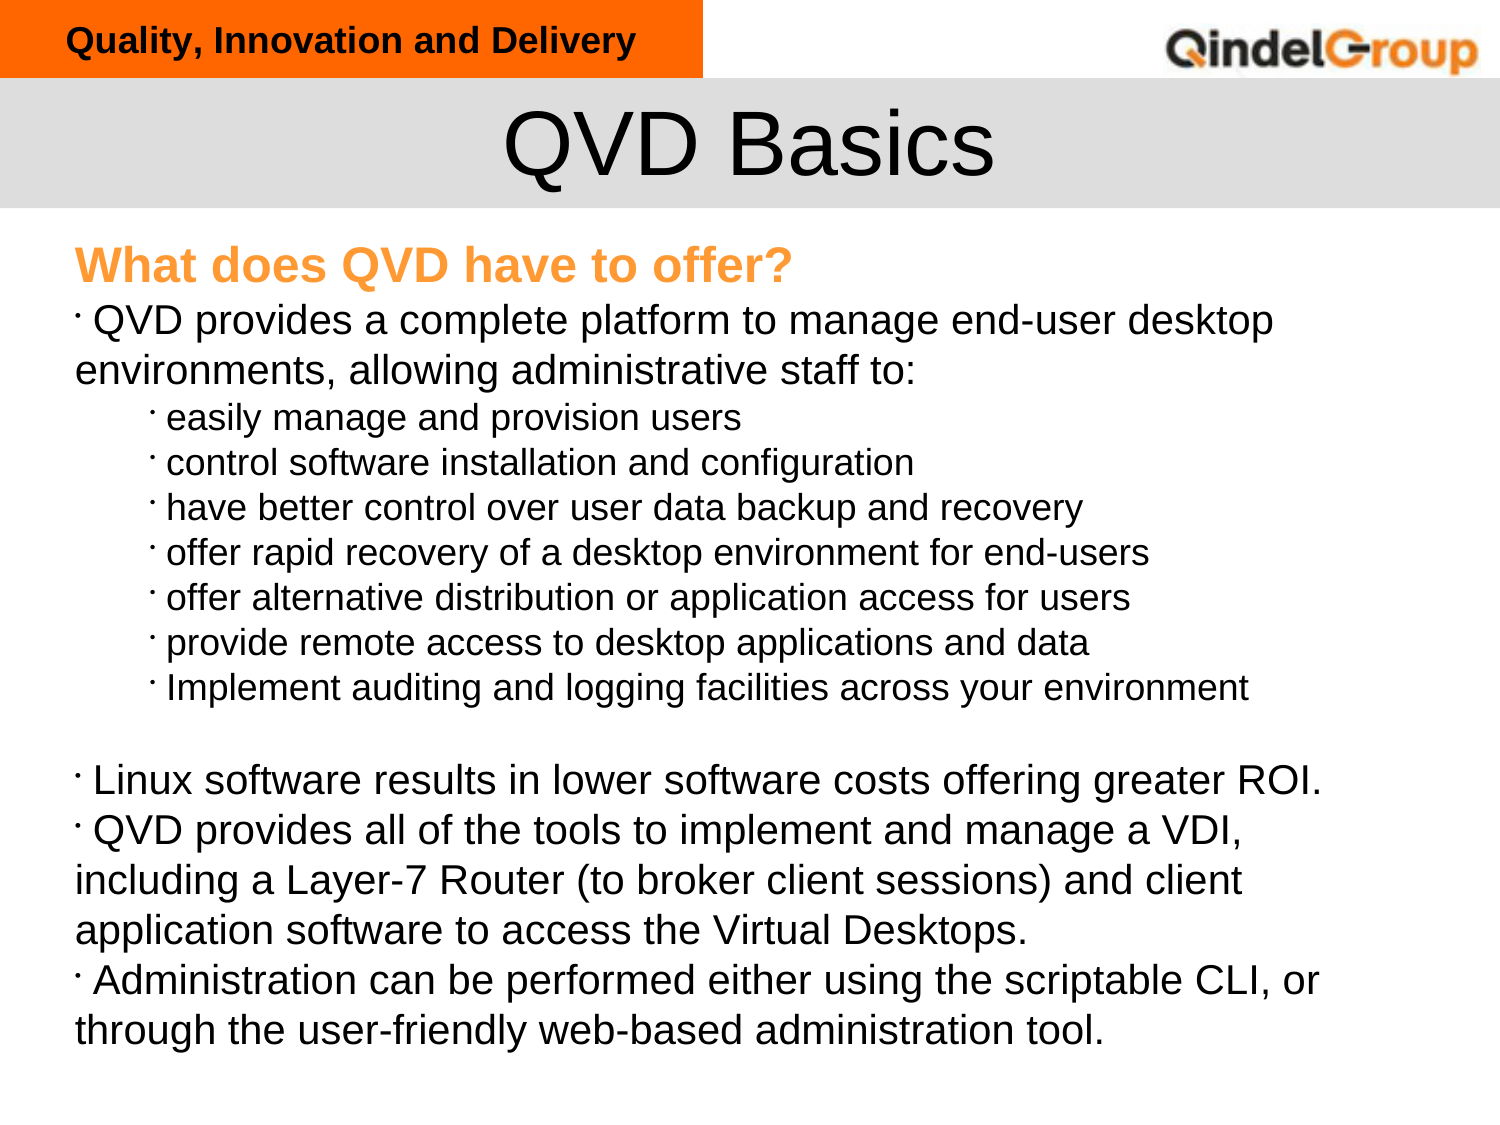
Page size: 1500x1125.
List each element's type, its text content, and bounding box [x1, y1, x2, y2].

text_box What does QVD have to offer? QVD provides a complete platform to manage end-user desktop environments, allowing administrative staff to: easily manage and provision users control software installation and configuration have better control over user data backup and recovery offer rapid recovery of a desktop environment for end-users offer alternative distribution or application access for users provide remote access to desktop applications and data Implement auditing and logging facilities across your environment Linux software results in lower software costs offering greater ROI. QVD provides all of the tools to implement and manage a VDI, including a Layer-7 Router (to broker client sessions) and client application software to access the Virtual Desktops. Administration can be performed either using the scriptable CLI, or through the user-friendly web-based administration tool. [60, 224, 1426, 1061]
picture [1163, 23, 1481, 78]
title QVD Basics [75, 45, 1426, 224]
